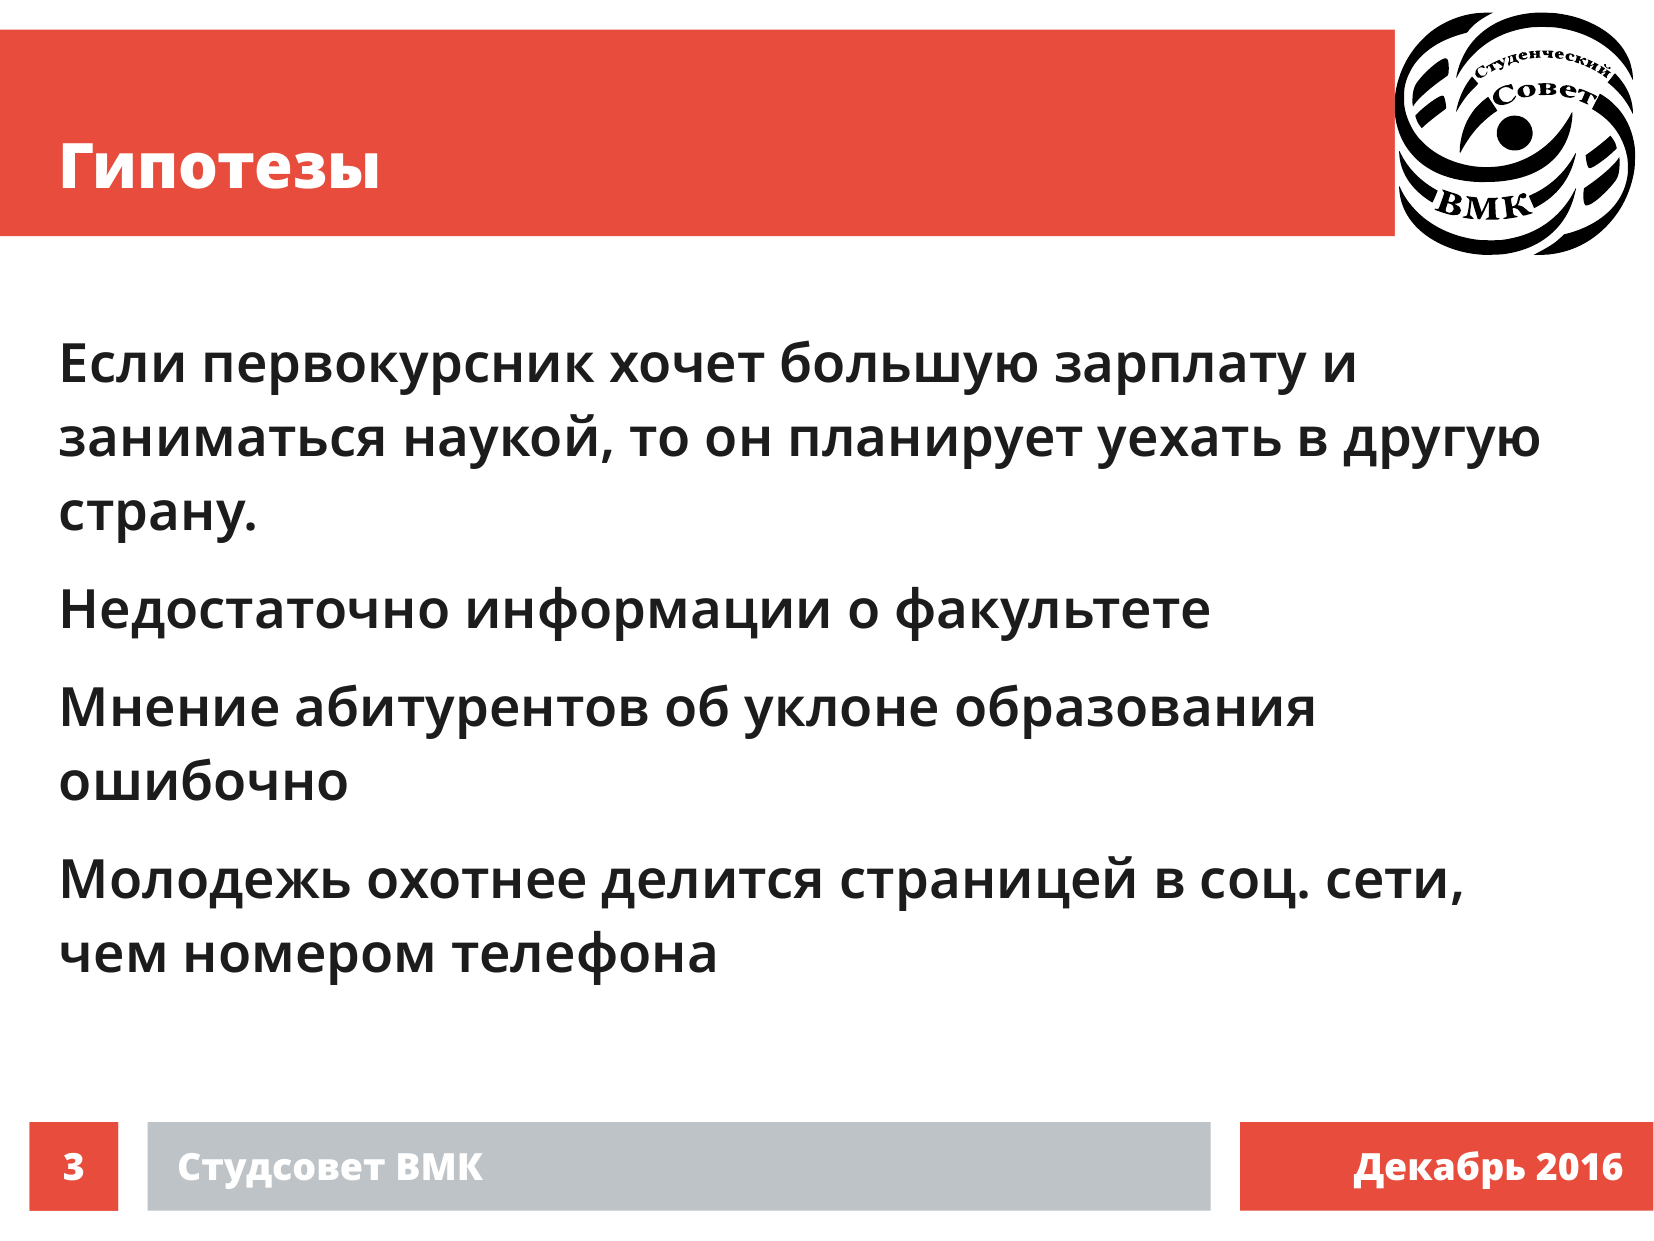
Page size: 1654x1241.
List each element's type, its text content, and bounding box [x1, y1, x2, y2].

list Если первокурсник хочет большую зарплату и заниматься наукой, то он планирует уехать в другую страну. Недостаточно информации о факультете Мнение абитурентов об уклоне образования ошибочно Молодежь охотнее делится страницей в соц. сети, чем номером телефона [59, 324, 1565, 1093]
picture [1394, 12, 1636, 255]
title Гипотезы [59, 59, 1394, 207]
